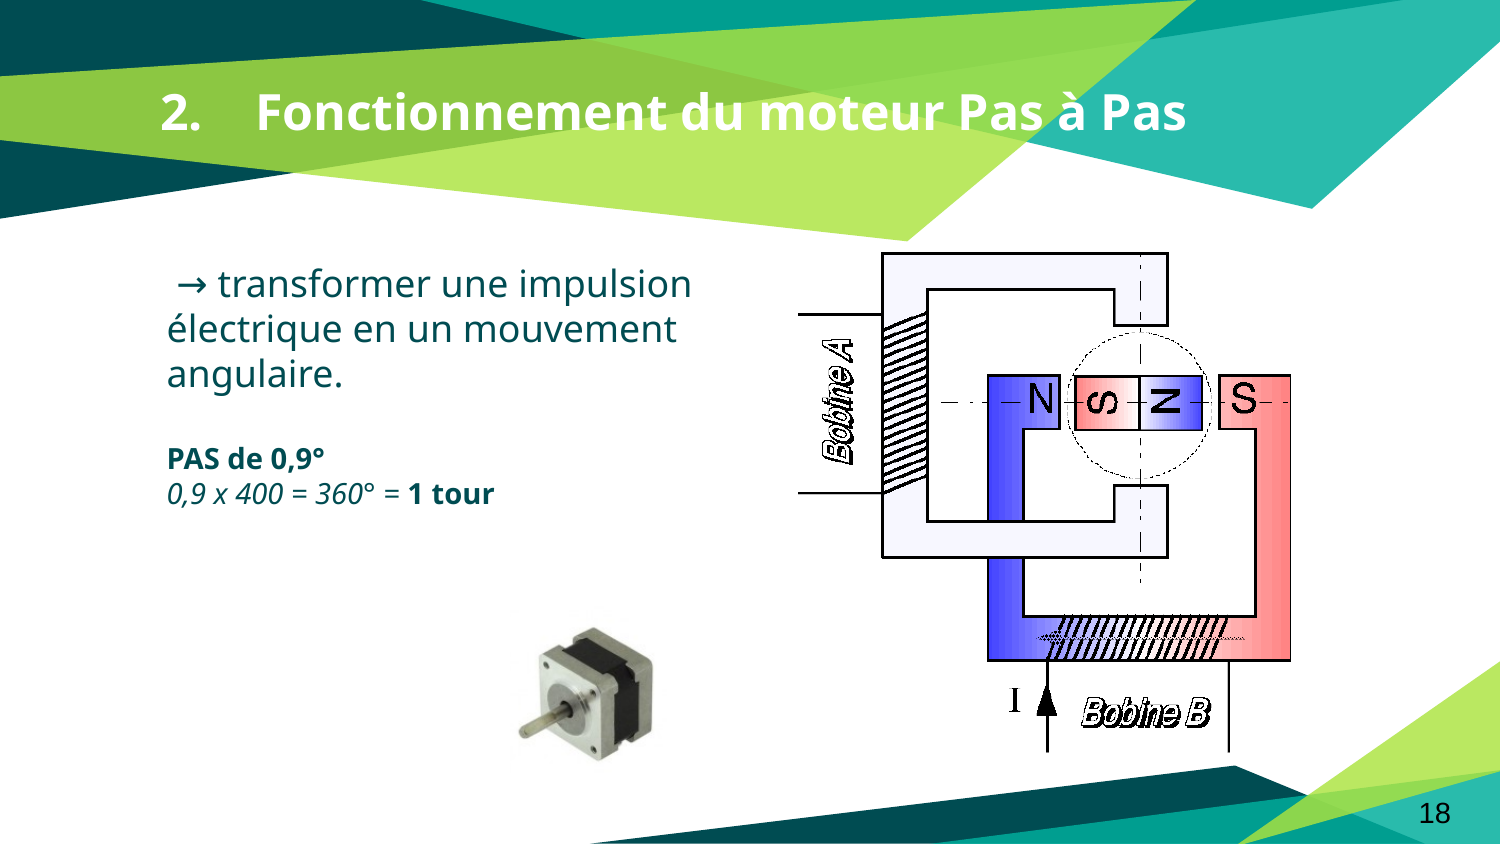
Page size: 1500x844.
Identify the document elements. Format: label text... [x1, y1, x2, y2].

picture [797, 252, 1291, 753]
list → transformer une impulsion électrique en un mouvement angulaire. PAS de 0,9° 0,9 x 400 = 360° = 1 tour [151, 245, 736, 808]
title 2. Fonctionnement du moteur Pas à Pas [145, 65, 1355, 206]
slide_number <number> [1403, 779, 1494, 844]
picture [510, 606, 667, 778]
